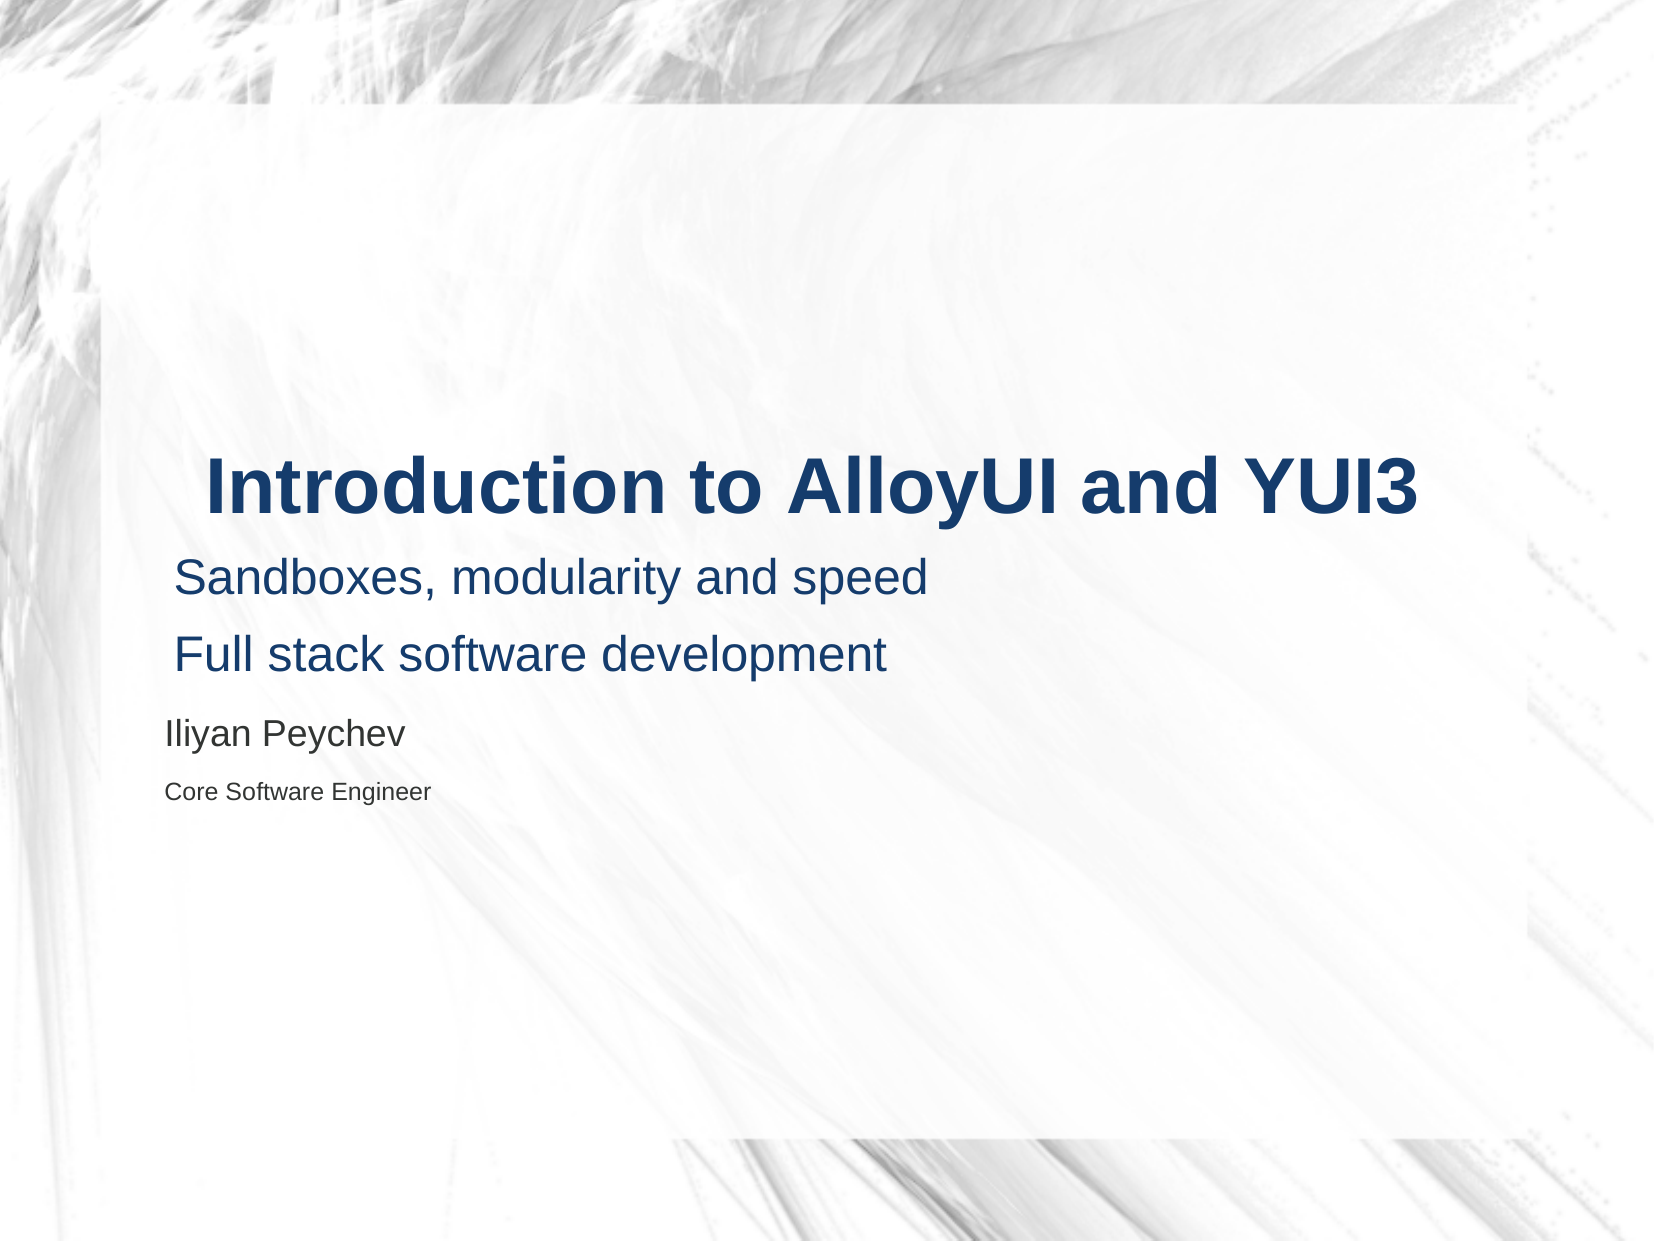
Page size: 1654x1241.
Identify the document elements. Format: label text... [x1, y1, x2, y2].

picture [0, 0, 1654, 1241]
list Sandboxes, modularity and speed Full stack software development [158, 537, 1418, 690]
title Introduction to AlloyUI and YUI3 [158, 427, 1468, 552]
list Iliyan Peychev [149, 701, 1004, 767]
list Core Software Engineer [149, 767, 1004, 823]
